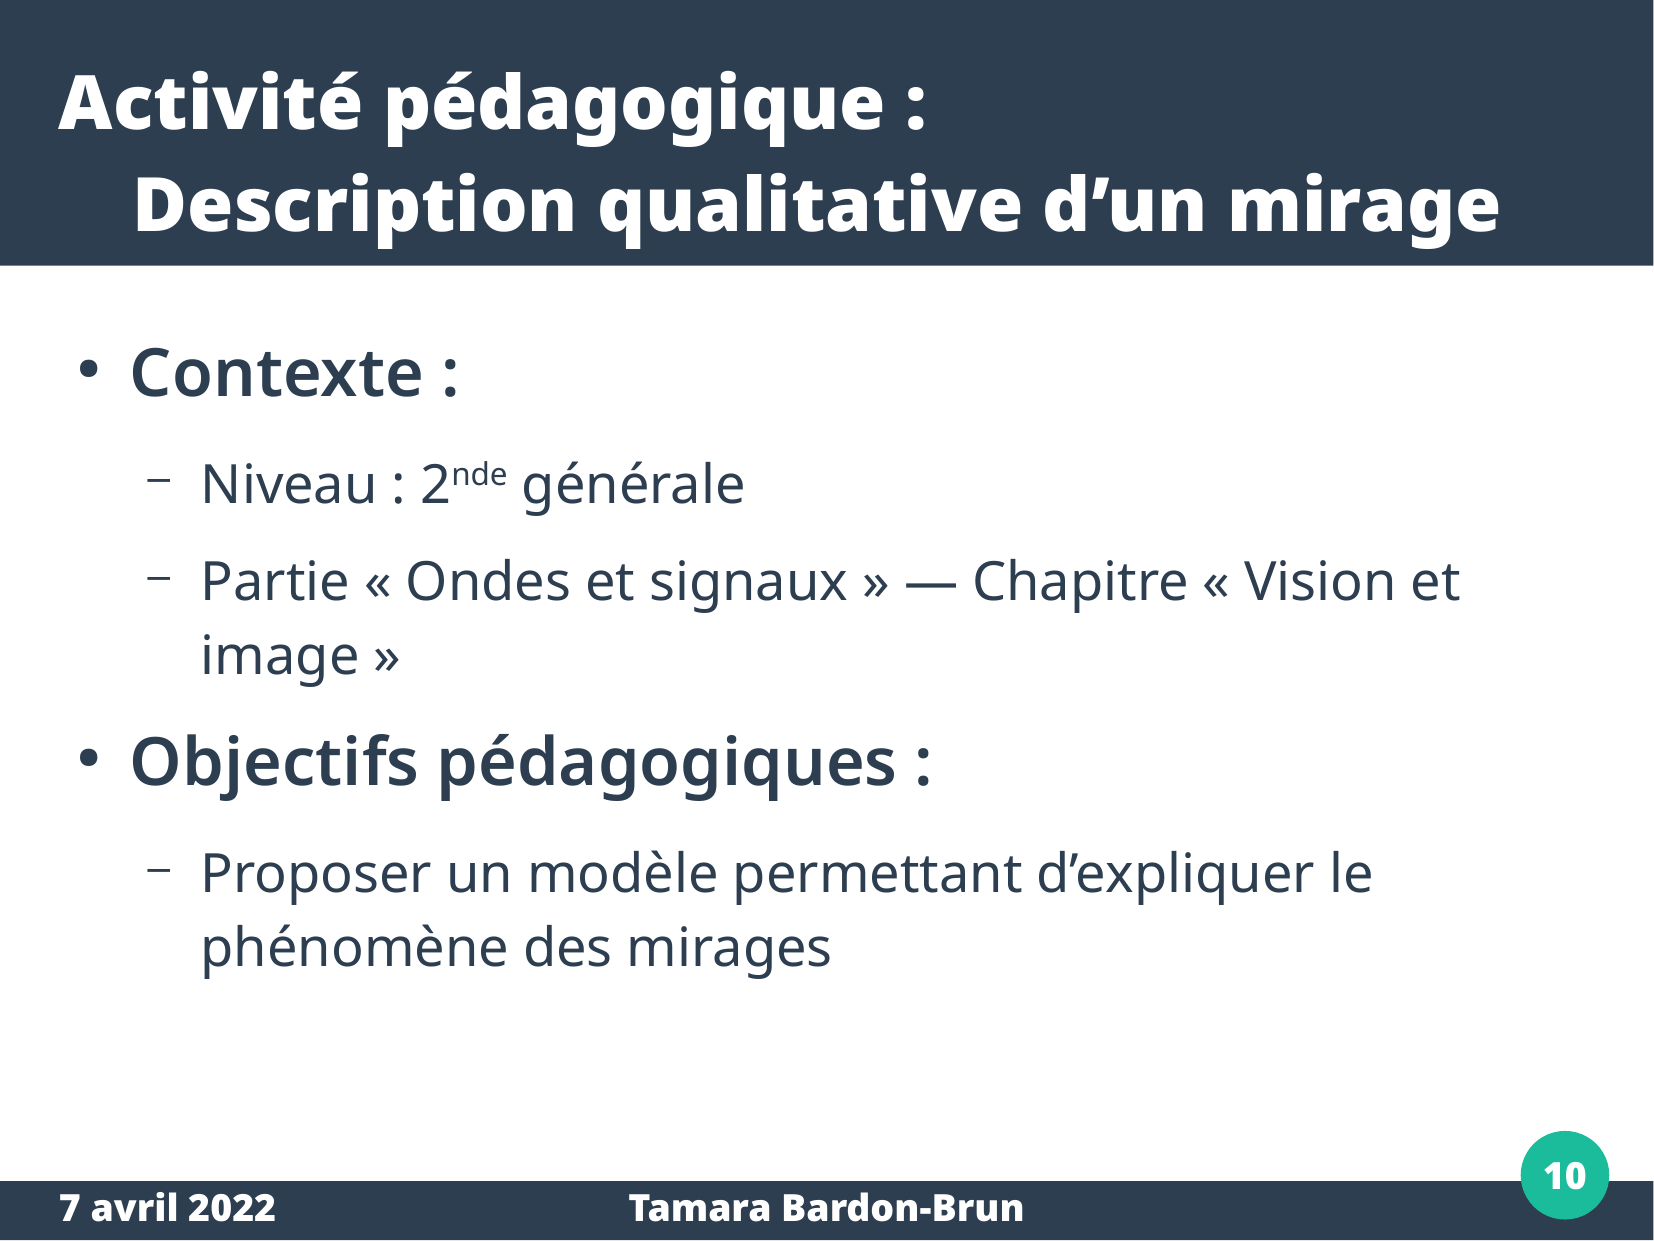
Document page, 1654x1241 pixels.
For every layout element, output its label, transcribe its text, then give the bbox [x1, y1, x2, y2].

title Activité pédagogique : Description qualitative d’un mirage [59, 49, 1595, 207]
list Contexte : Niveau : 2nde générale Partie « Ondes et signaux » — Chapitre « Vision et image » Objectifs pédagogiques : Proposer un modèle permettant d’expliquer le phénomène des mirages [59, 324, 1595, 1152]
